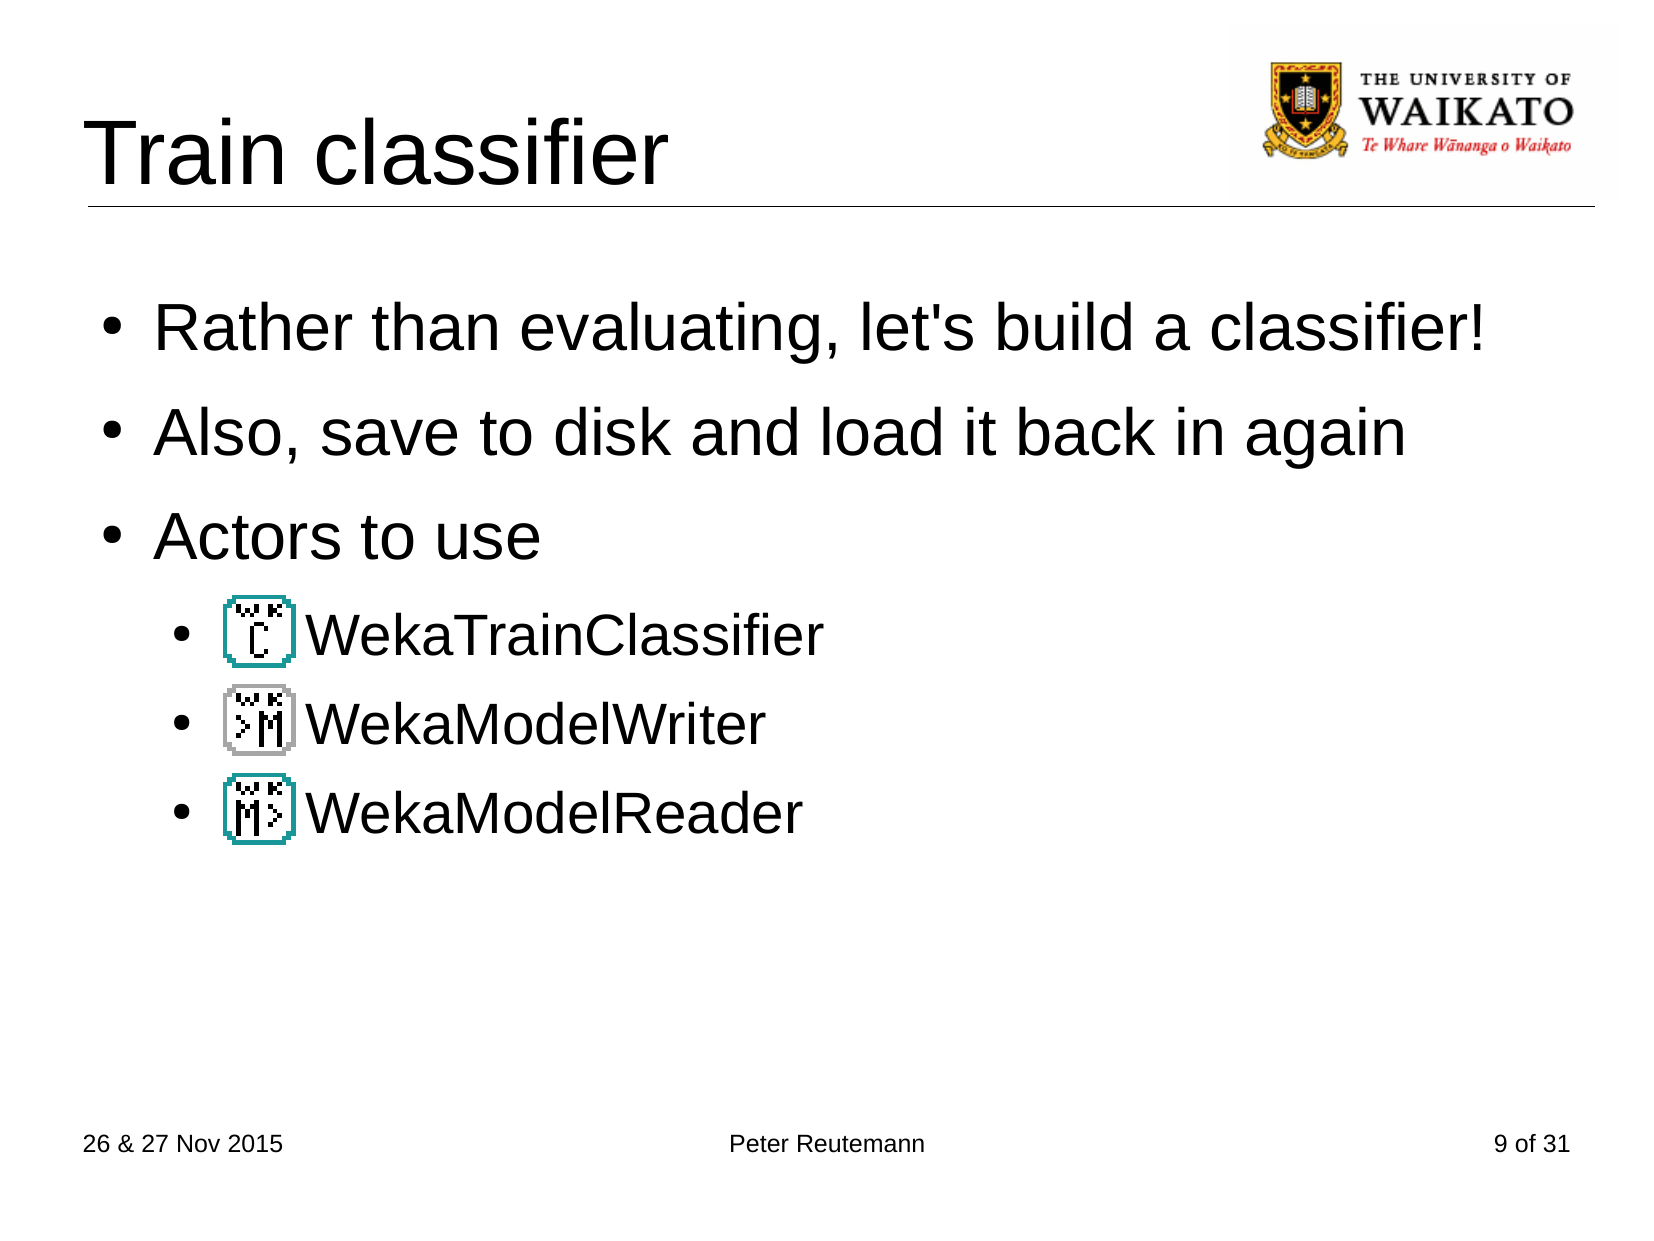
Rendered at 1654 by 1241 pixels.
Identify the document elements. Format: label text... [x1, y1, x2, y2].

picture [223, 684, 296, 756]
picture [1228, 24, 1619, 201]
picture [223, 773, 296, 845]
picture [223, 595, 296, 668]
title Train classifier [82, 49, 1571, 257]
list Rather than evaluating, let's build a classifier! Also, save to disk and load it back in again Actors to use WekaTrainClassifier WekaModelWriter WekaModelReader [82, 290, 1571, 1010]
